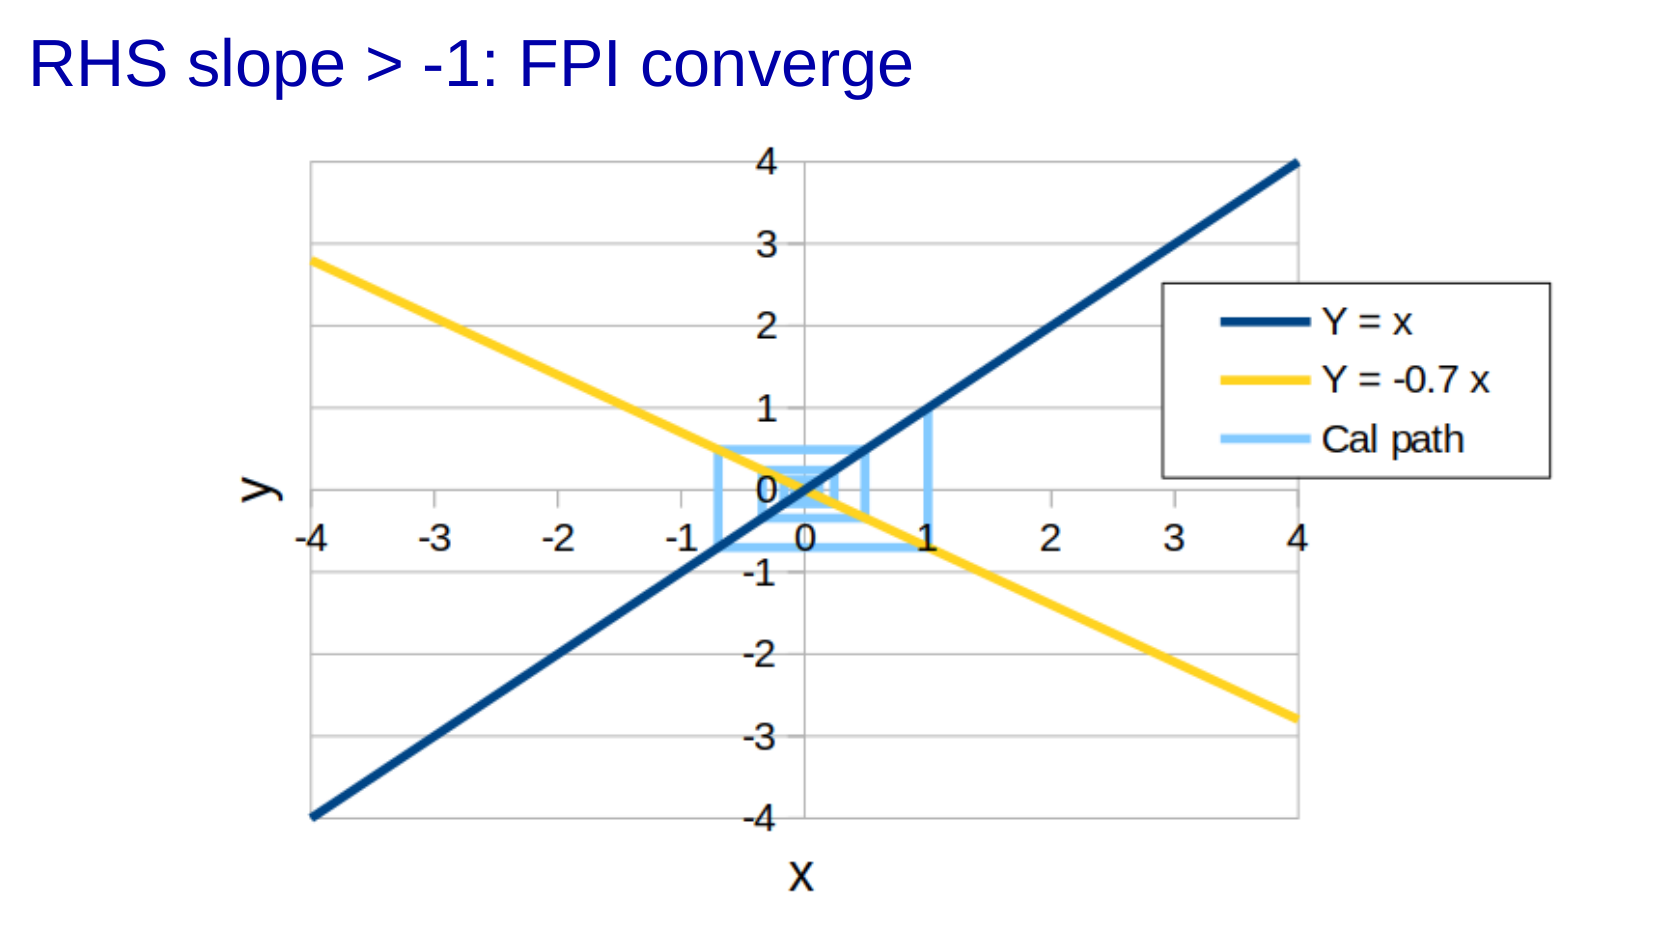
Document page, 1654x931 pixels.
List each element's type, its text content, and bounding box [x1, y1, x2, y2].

title RHS slope > -1: FPI converge [28, 21, 1626, 106]
picture [225, 140, 1561, 901]
